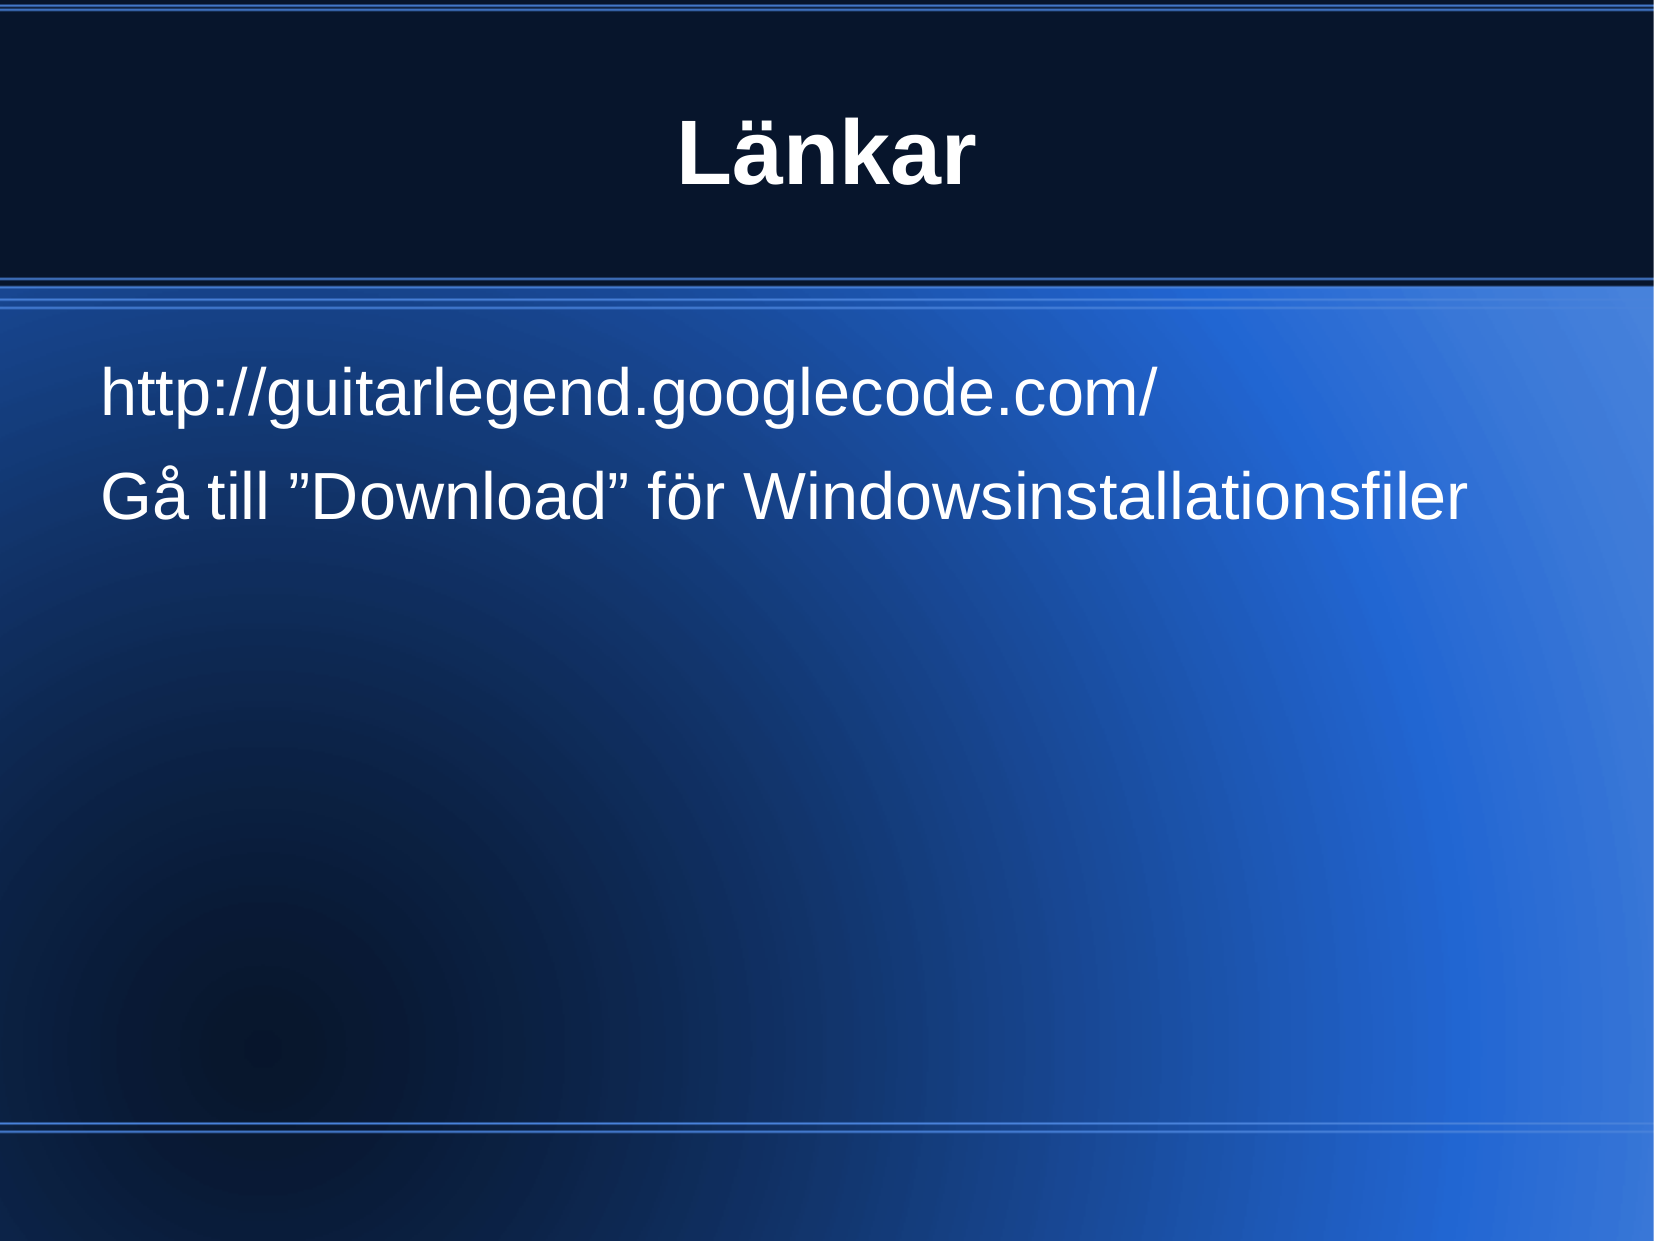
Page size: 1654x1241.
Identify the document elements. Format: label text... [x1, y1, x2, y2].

picture [0, 0, 1654, 1241]
title Länkar [82, 56, 1571, 250]
list http://guitarlegend.googlecode.com/ Gå till ”Download” för Windowsinstallationsfiler [82, 355, 1571, 1043]
